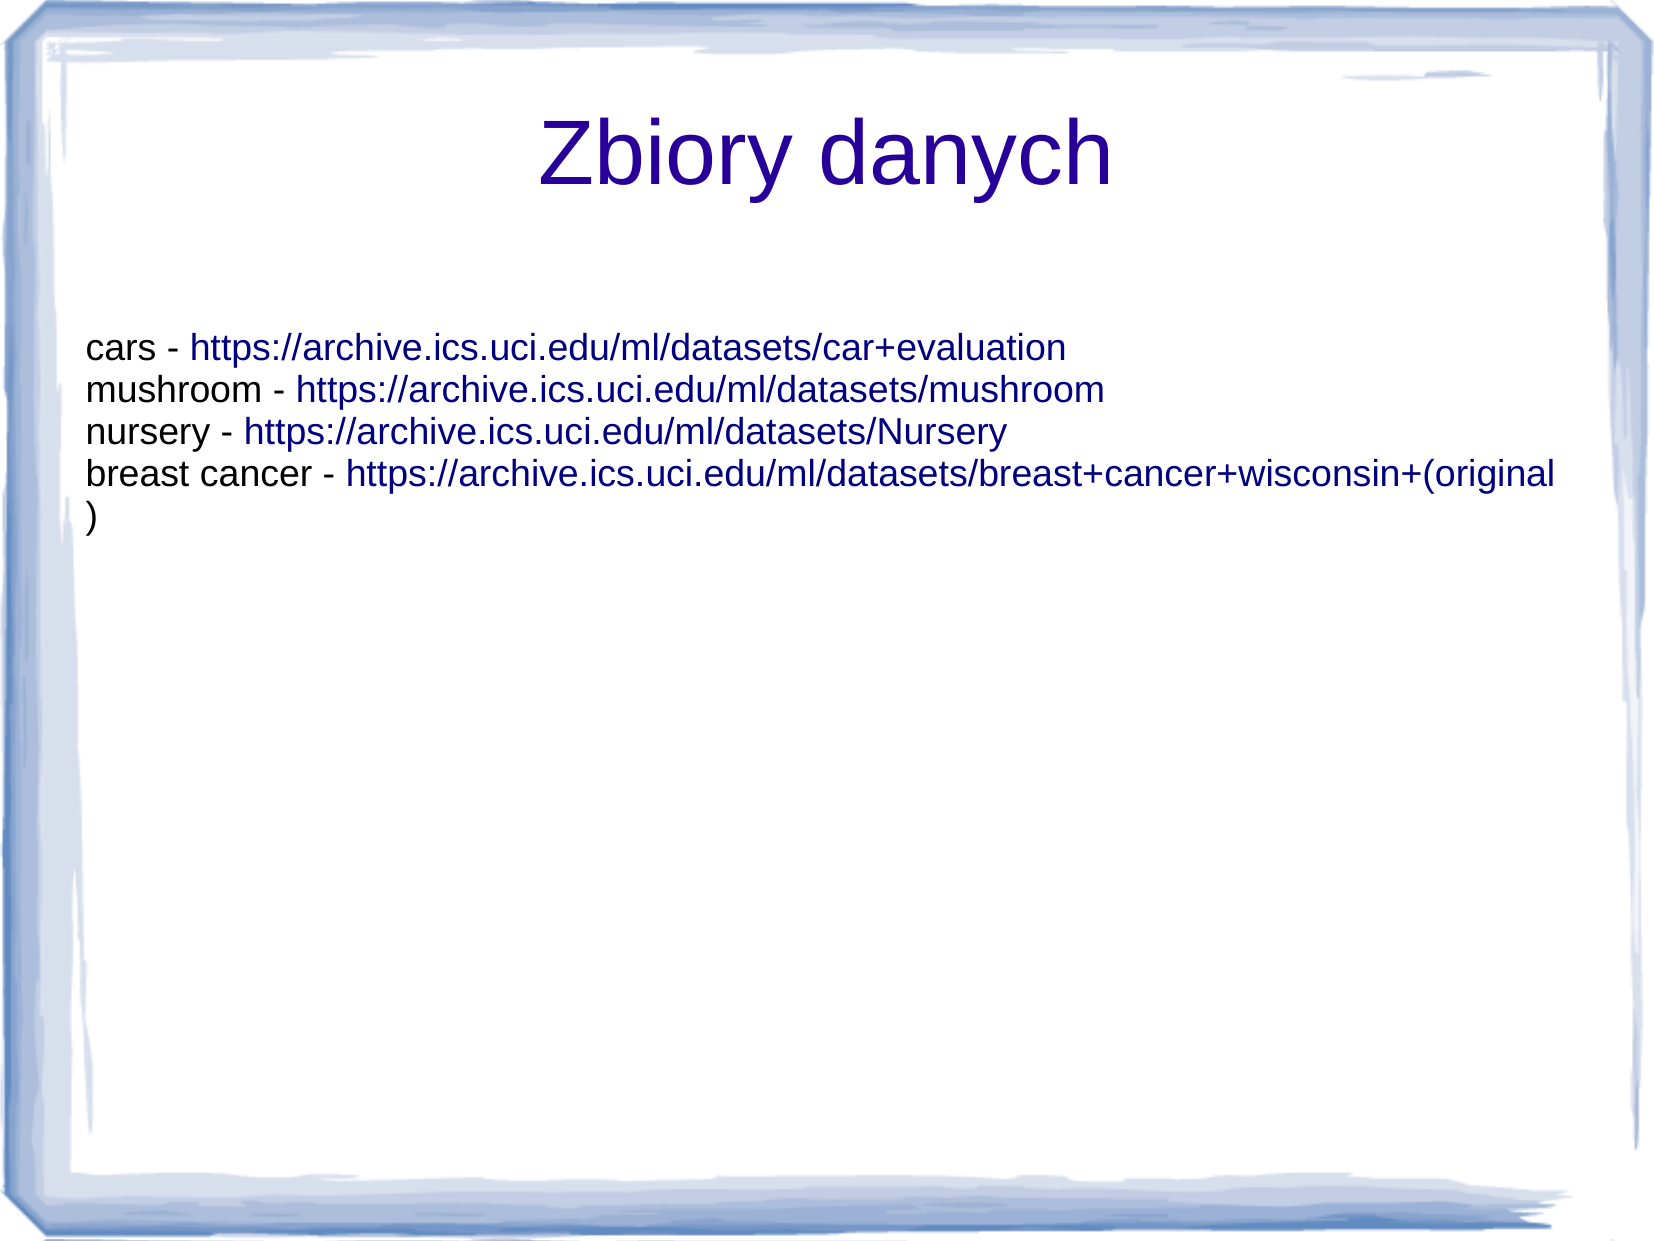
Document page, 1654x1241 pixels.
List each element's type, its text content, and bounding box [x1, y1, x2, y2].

picture [0, 0, 1654, 1241]
title Zbiory danych [82, 49, 1571, 257]
text_box cars - https://archive.ics.uci.edu/ml/datasets/car+evaluation mushroom - https://archive.ics.uci.edu/ml/datasets/mushroom nursery - https://archive.ics.uci.edu/ml/datasets/Nursery breast cancer - https://archive.ics.uci.edu/ml/datasets/breast+cancer+wisconsin+(original) [70, 318, 1583, 587]
